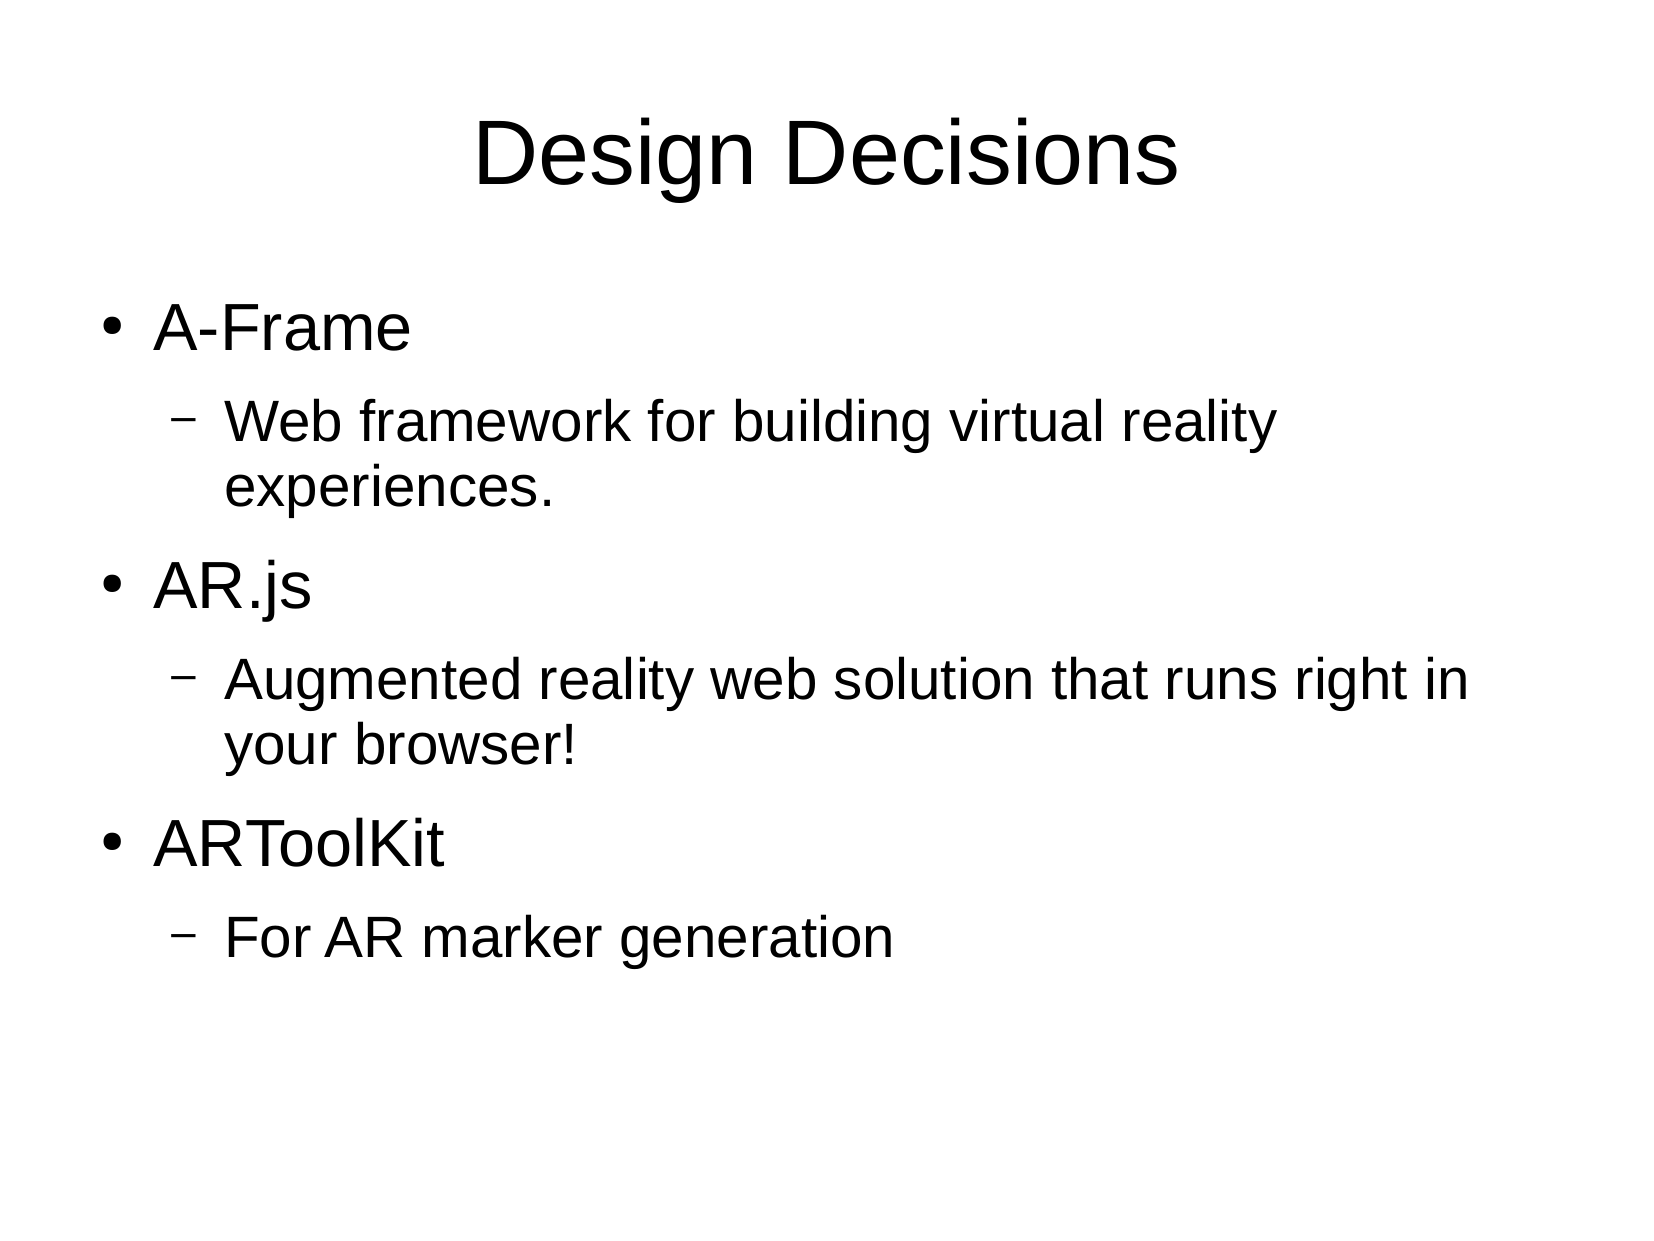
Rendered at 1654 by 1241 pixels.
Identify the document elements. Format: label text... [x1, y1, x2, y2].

title Design Decisions [82, 49, 1571, 257]
list A-Frame Web framework for building virtual reality experiences. AR.js Augmented reality web solution that runs right in your browser! ARToolKit For AR marker generation [82, 290, 1571, 1010]
